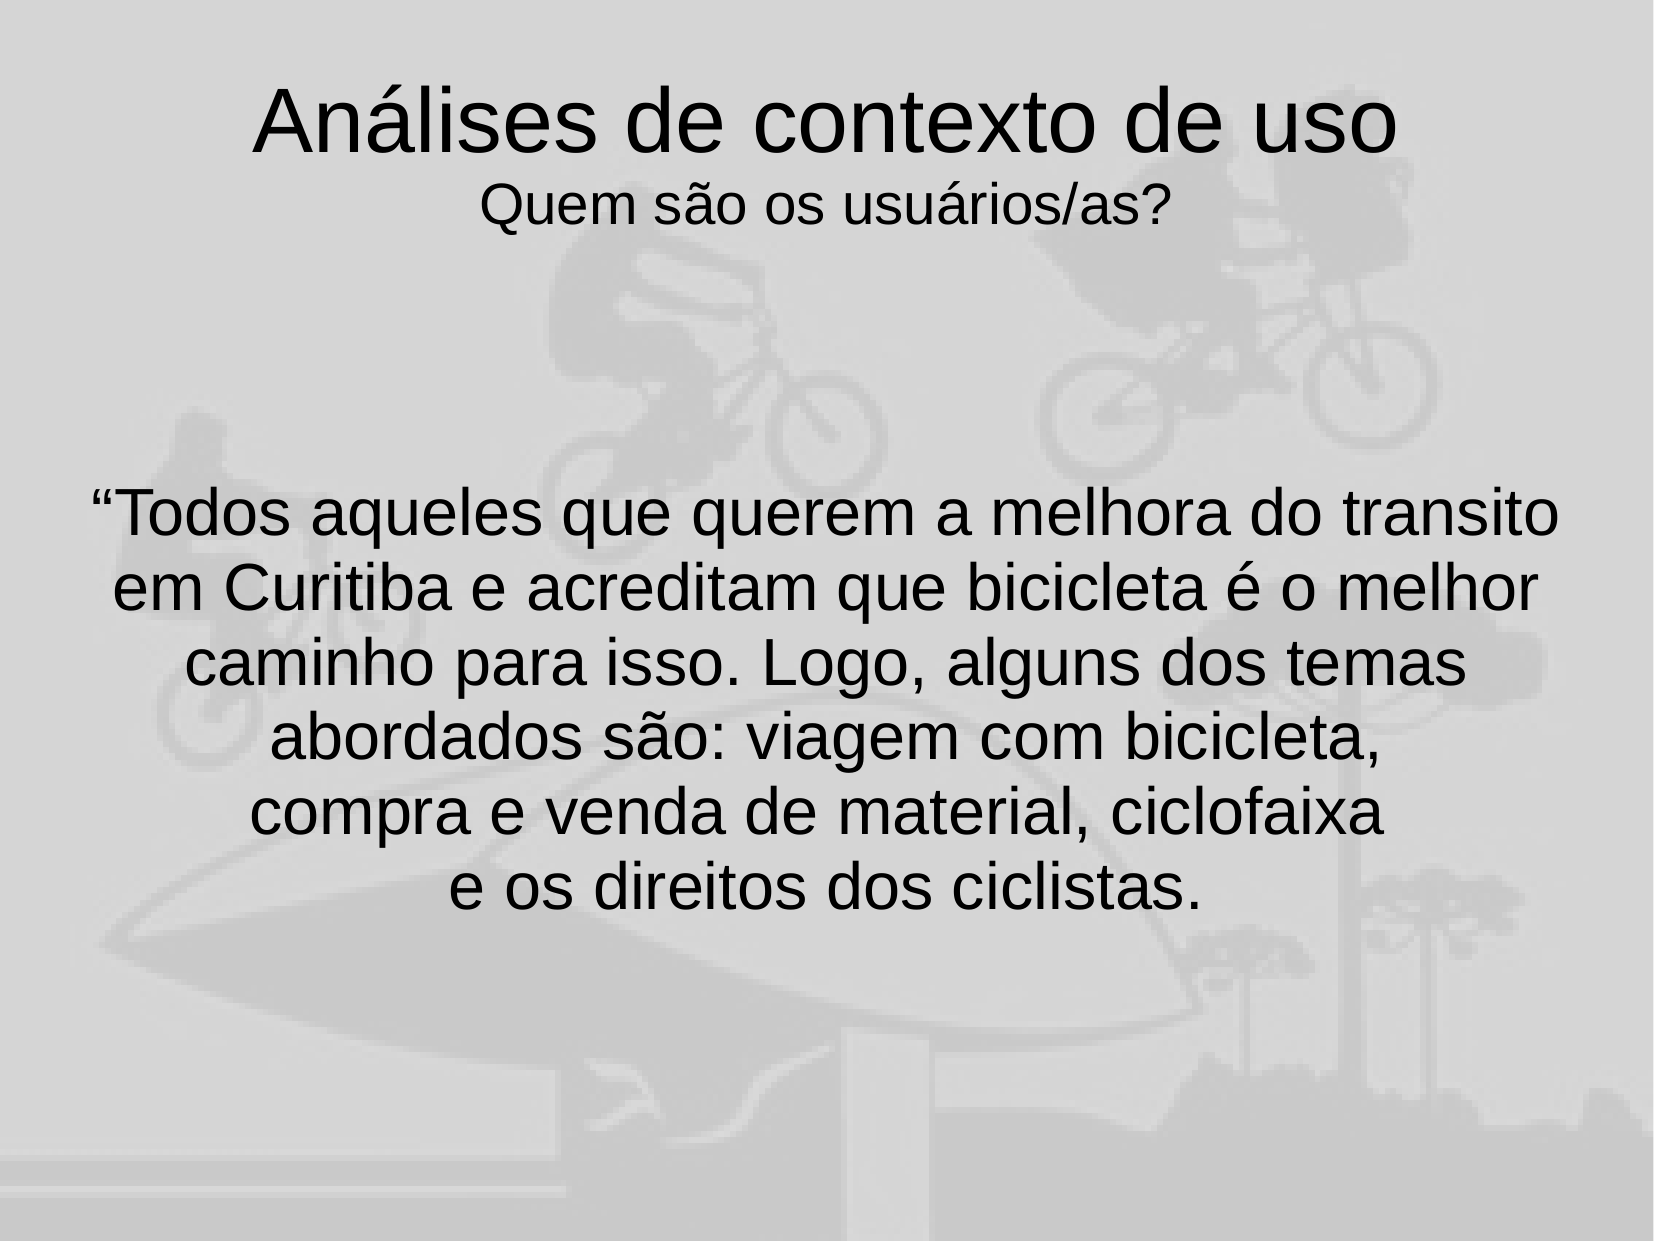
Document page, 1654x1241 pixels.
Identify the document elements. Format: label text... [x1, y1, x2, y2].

picture [0, 0, 1654, 1241]
title Análises de contexto de uso Quem são os usuários/as? [82, 49, 1571, 257]
subtitle “Todos aqueles que querem a melhora do transito em Curitiba e acreditam que bicicleta é o melhor caminho para isso. Logo, alguns dos temas abordados são: viagem com bicicleta, compra e venda de material, ciclofaixa e os direitos dos ciclistas. [82, 290, 1571, 1109]
